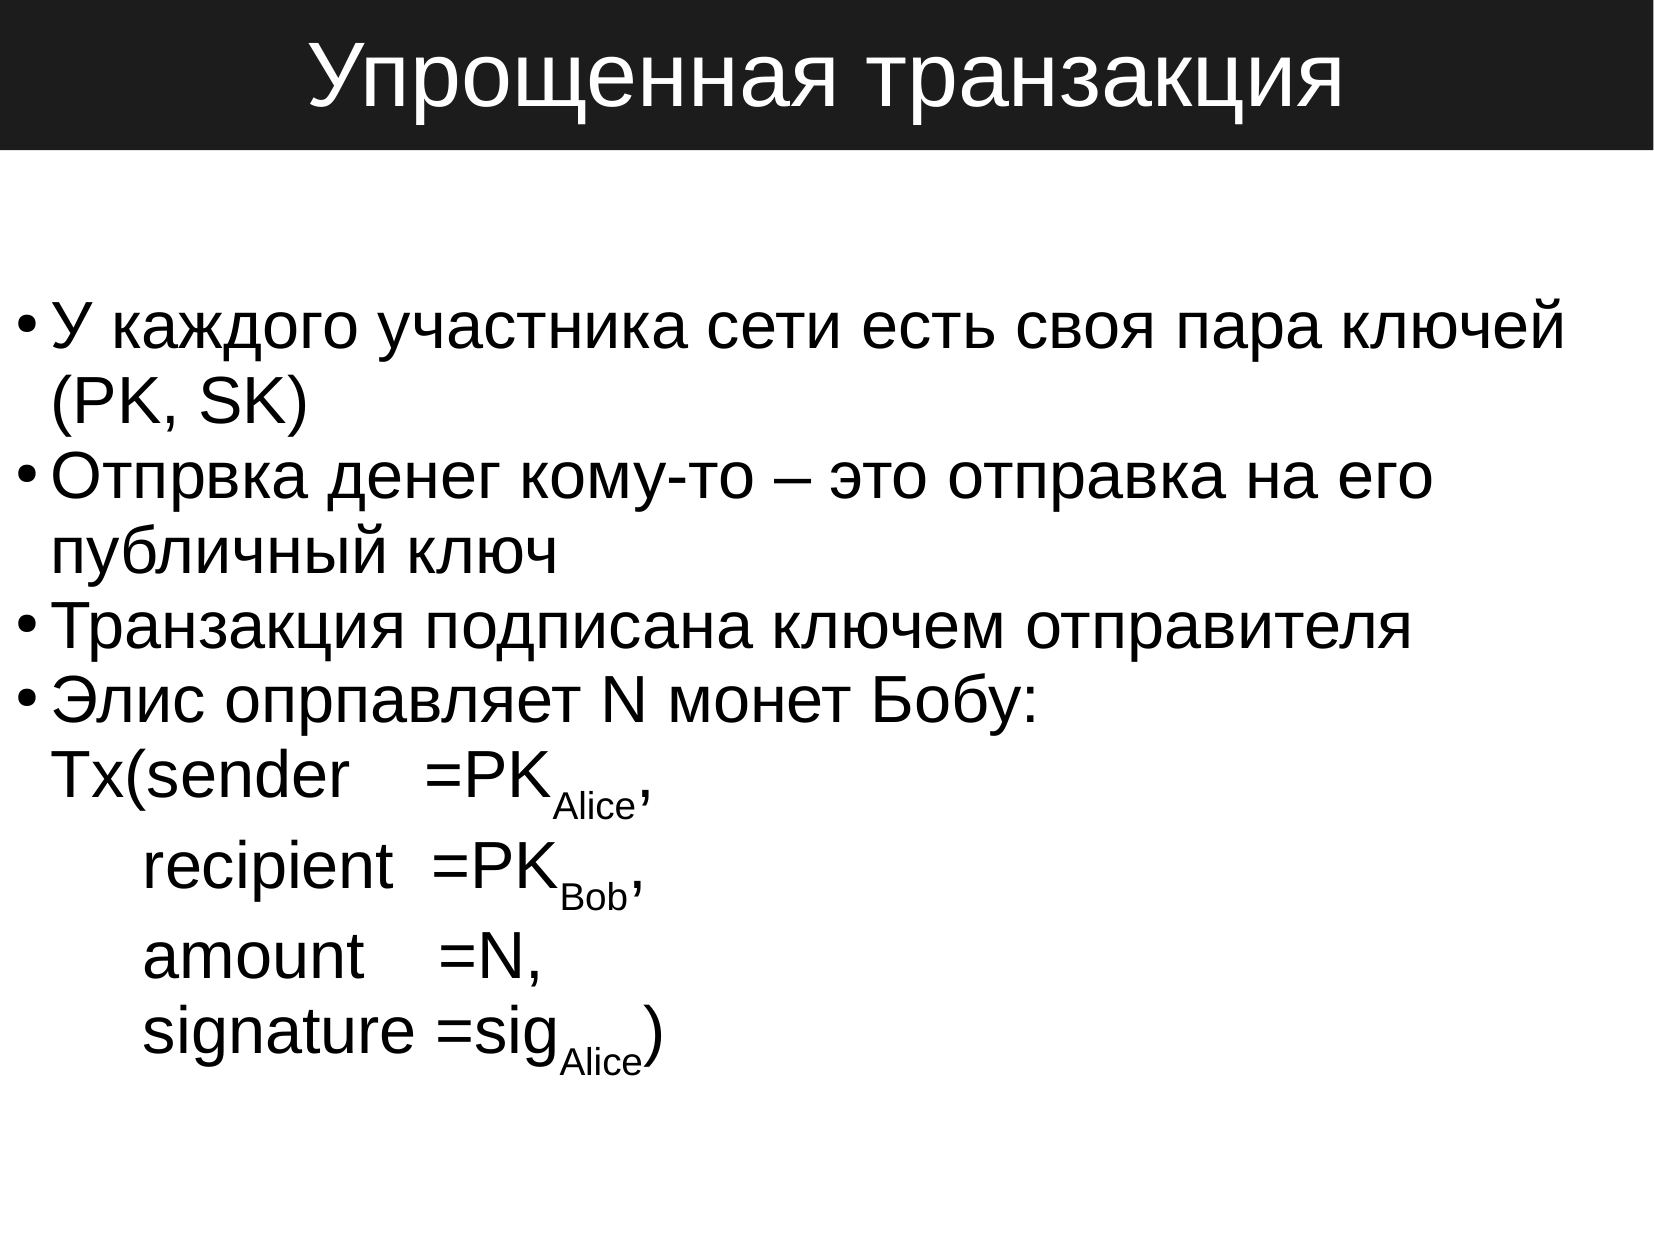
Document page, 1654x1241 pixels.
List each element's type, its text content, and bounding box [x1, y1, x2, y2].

title Упрощенная транзакция [0, 0, 1654, 151]
subtitle У каждого участника сети есть своя пара ключей (PK, SK) Отпрвка денег кому-то – это отправка на его публичный ключ Транзакция подписана ключем отправителя Элис опрпавляет N монет Бобу: Tx(sender =PKAlice, recipient =PKBob, amount =N, signature =sigAlice) [15, 142, 1606, 1231]
